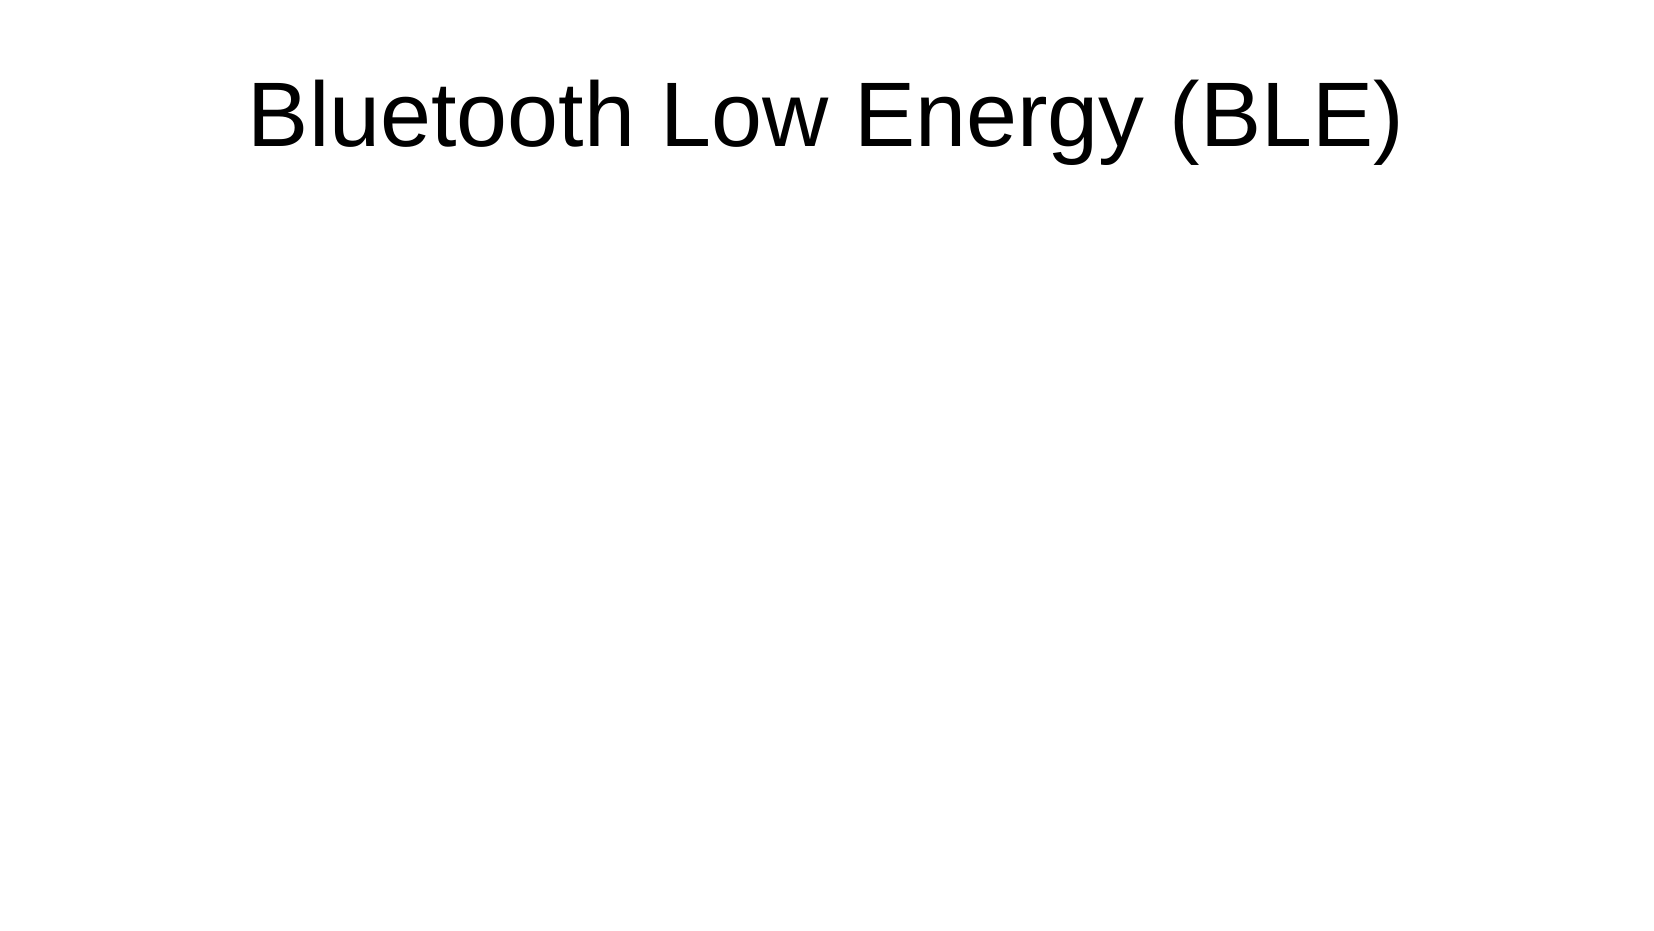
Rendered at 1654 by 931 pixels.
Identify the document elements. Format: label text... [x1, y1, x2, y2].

title Bluetooth Low Energy (BLE) [82, 37, 1571, 193]
